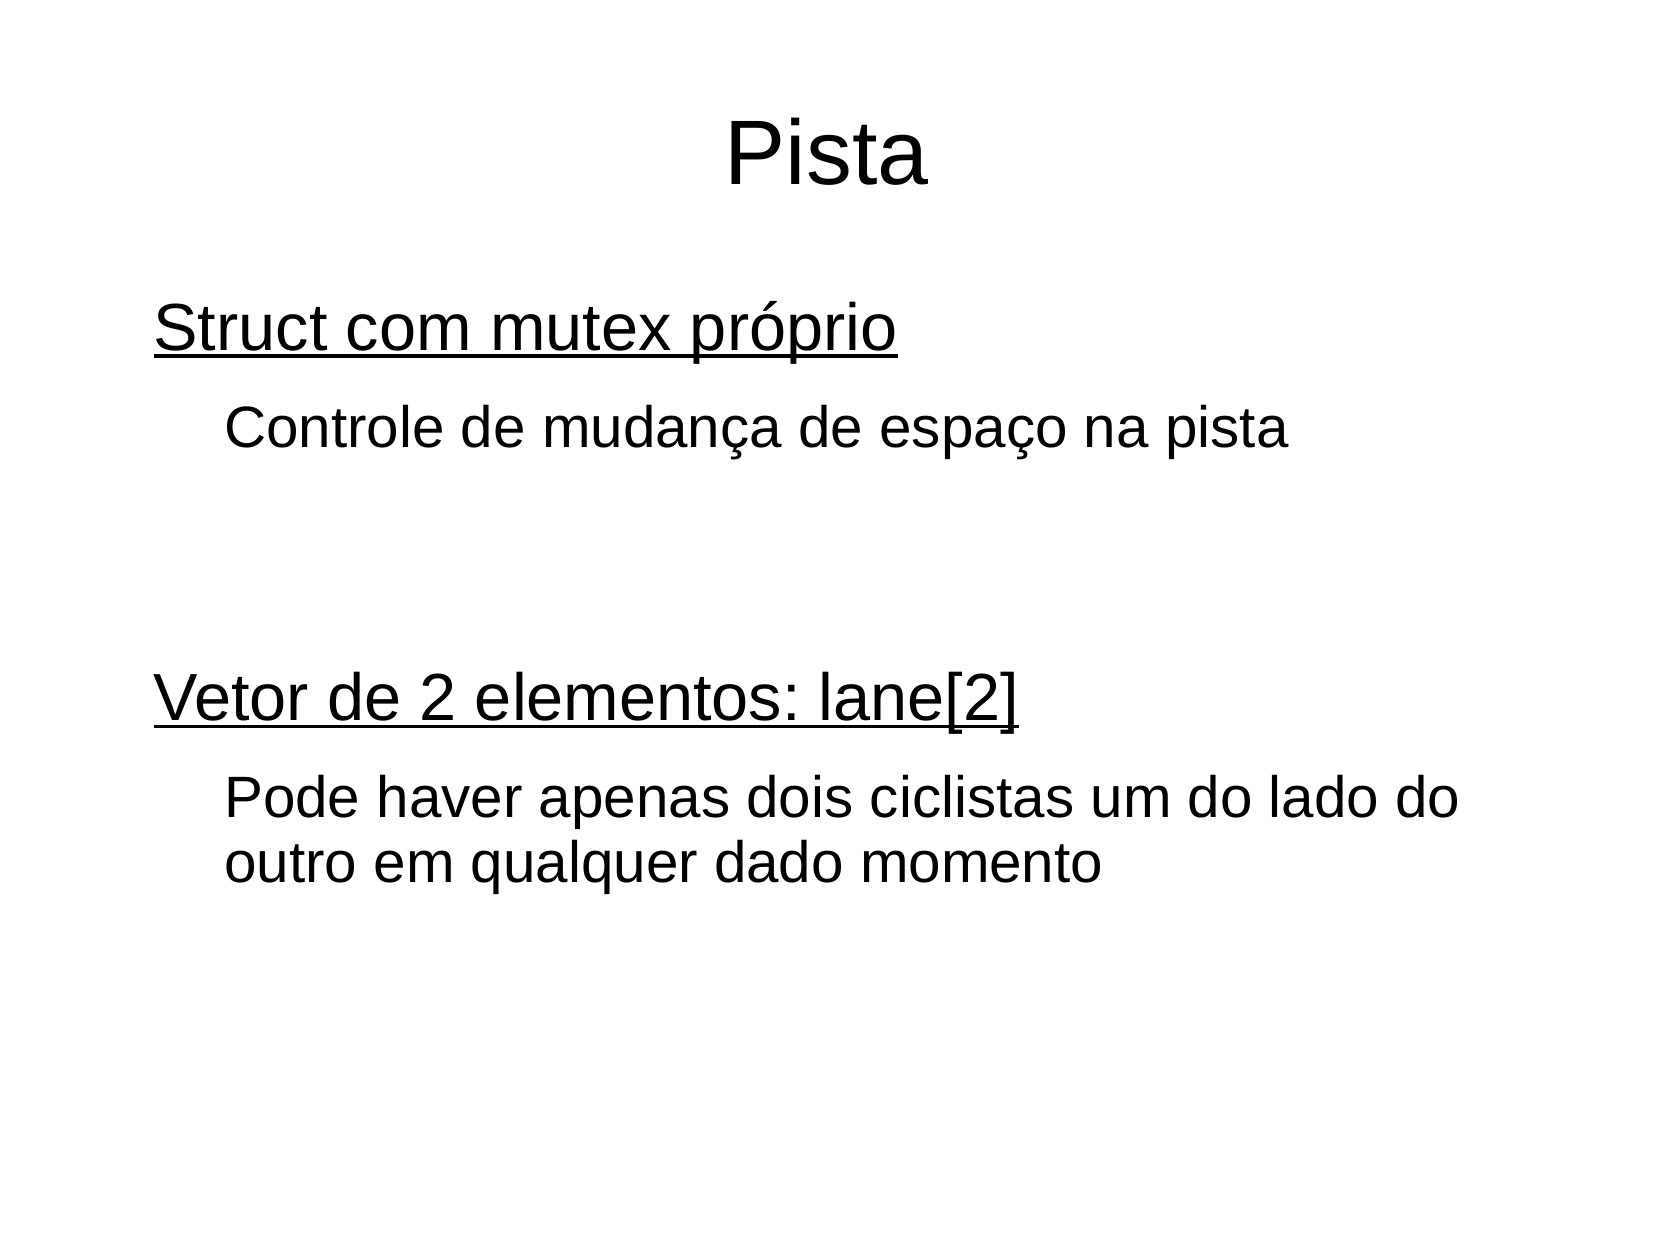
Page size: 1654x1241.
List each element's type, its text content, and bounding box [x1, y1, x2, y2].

title Pista [82, 49, 1571, 257]
list Struct com mutex próprio Controle de mudança de espaço na pista Vetor de 2 elementos: lane[2] Pode haver apenas dois ciclistas um do lado do outro em qualquer dado momento [82, 290, 1571, 1010]
